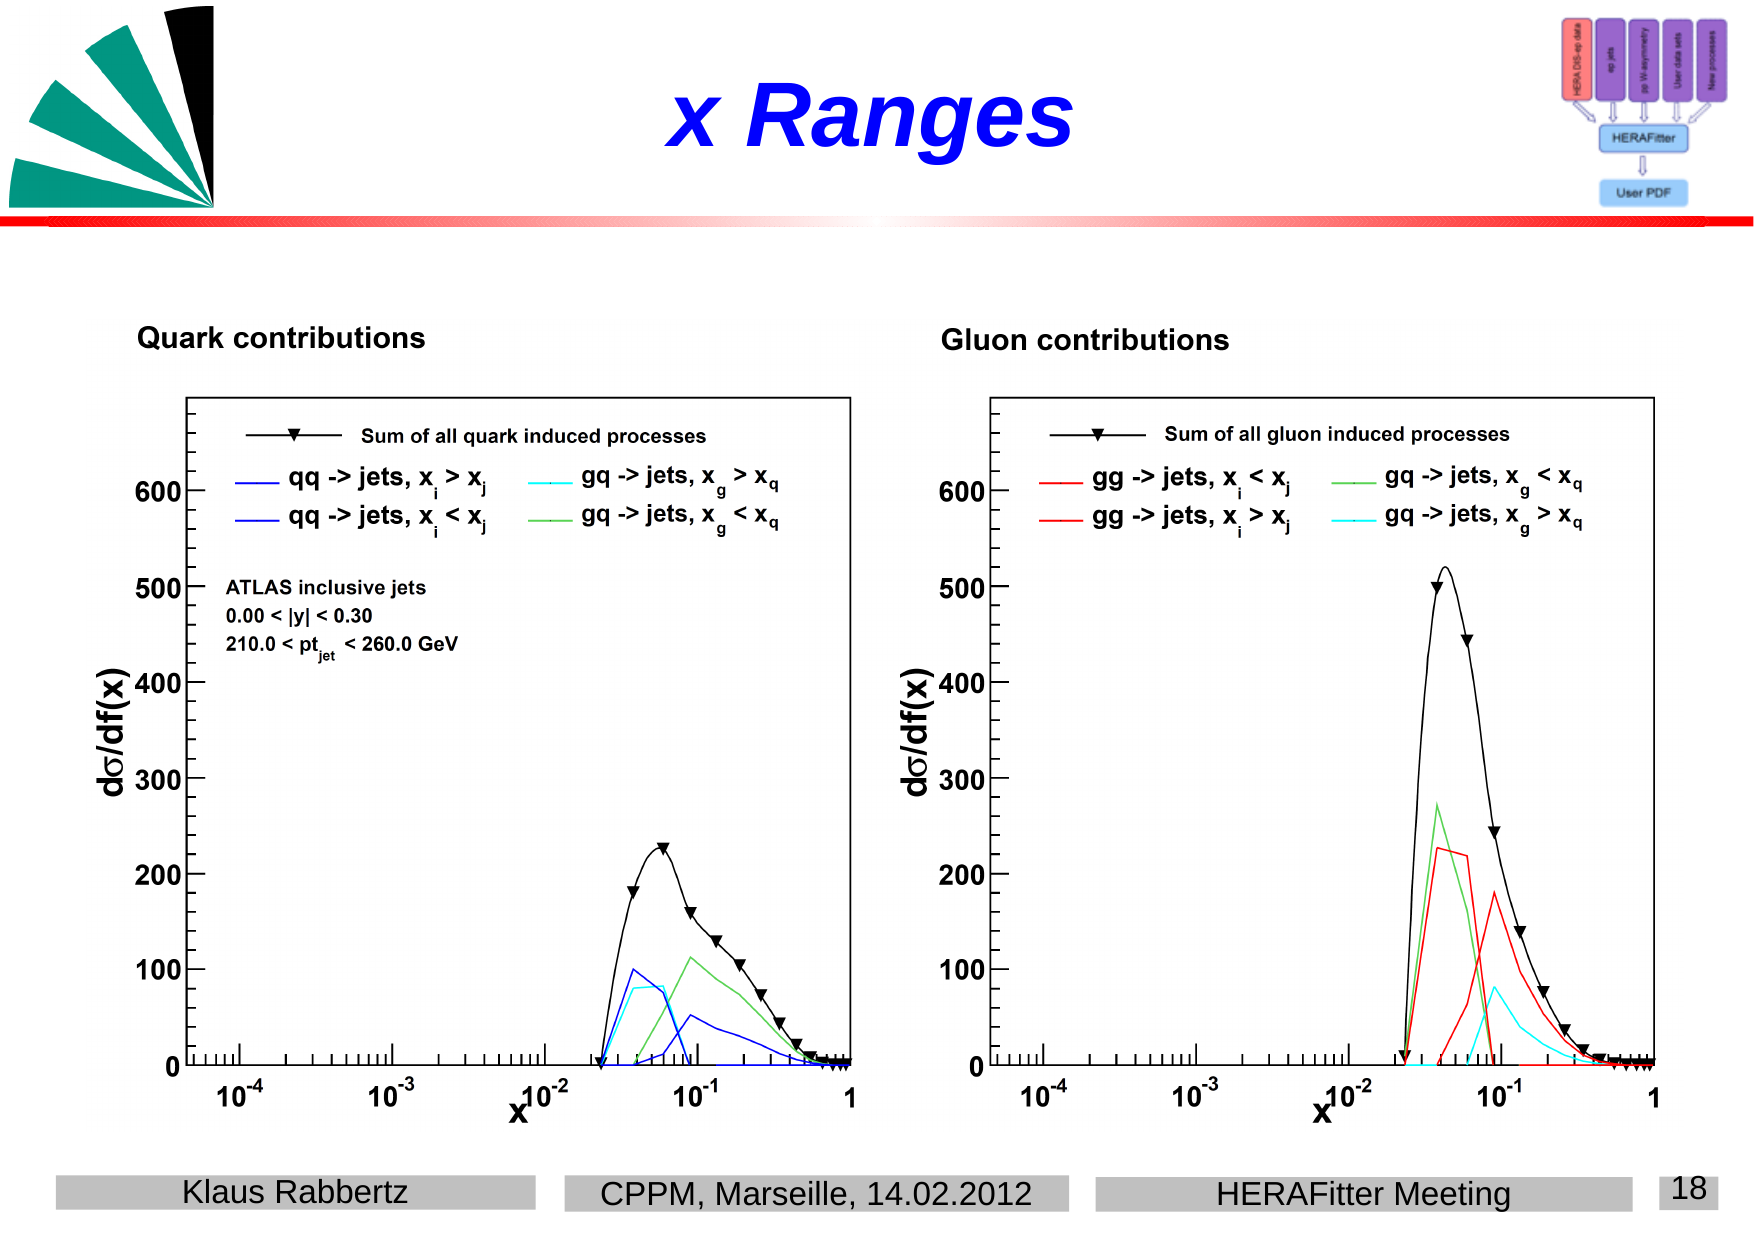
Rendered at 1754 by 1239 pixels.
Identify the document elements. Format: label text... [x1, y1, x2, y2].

title x Ranges [220, 22, 1525, 207]
picture [1552, 15, 1736, 211]
picture [9, 6, 214, 210]
picture [86, 319, 1684, 1132]
